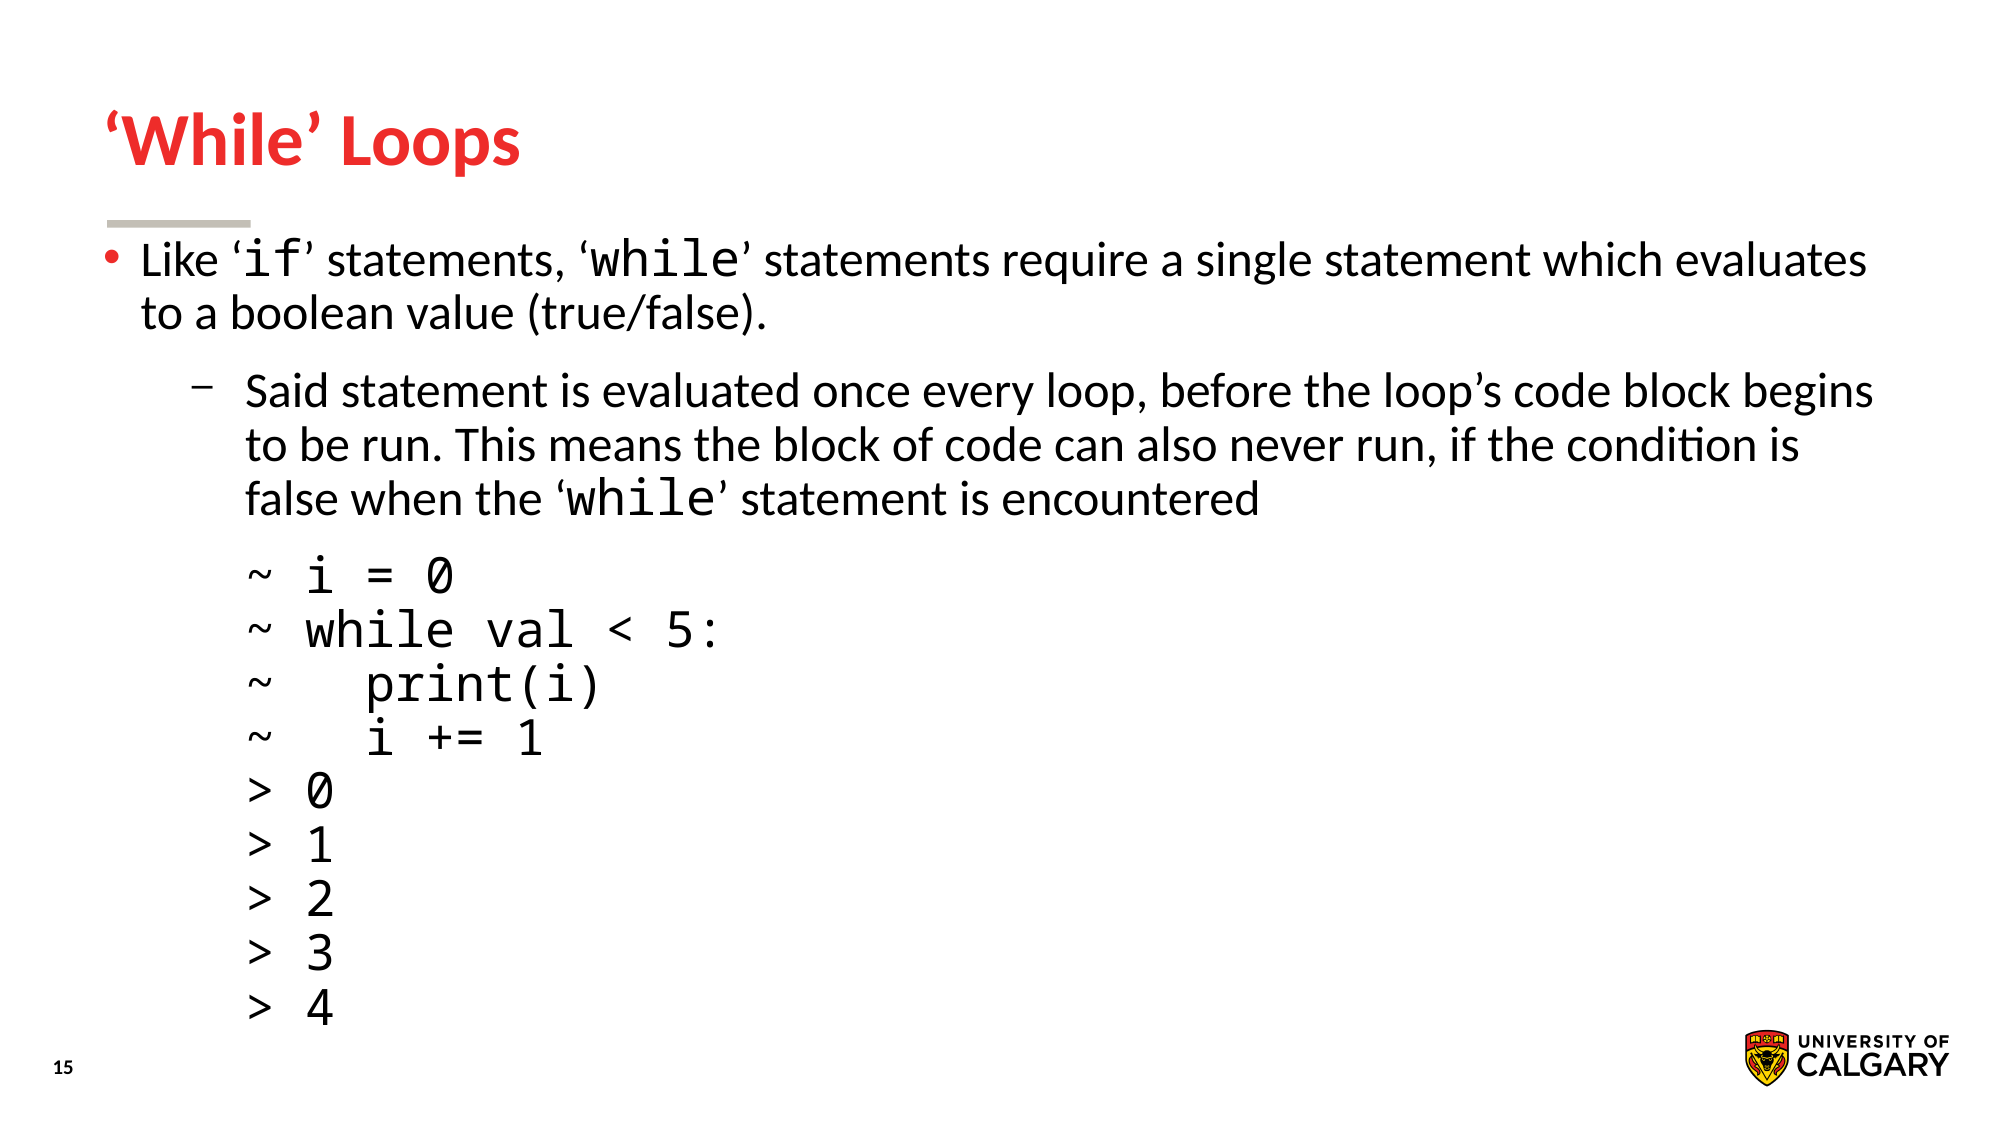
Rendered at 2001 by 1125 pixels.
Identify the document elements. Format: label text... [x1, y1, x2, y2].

title ‘While’ Loops [87, 60, 1774, 222]
picture [1722, 1012, 1972, 1099]
list Like ‘if’ statements, ‘while’ statements require a single statement which evaluates to a boolean value (true/false). Said statement is evaluated once every loop, before the loop’s code block begins to be run. This means the block of code can also never run, if the condition is false when the ‘while’ statement is encountered ~ i = 0 ~ while val < 5: ~ print(i) ~ i += 1 > 0 > 1 > 2 > 3 > 4 [88, 225, 1912, 1060]
